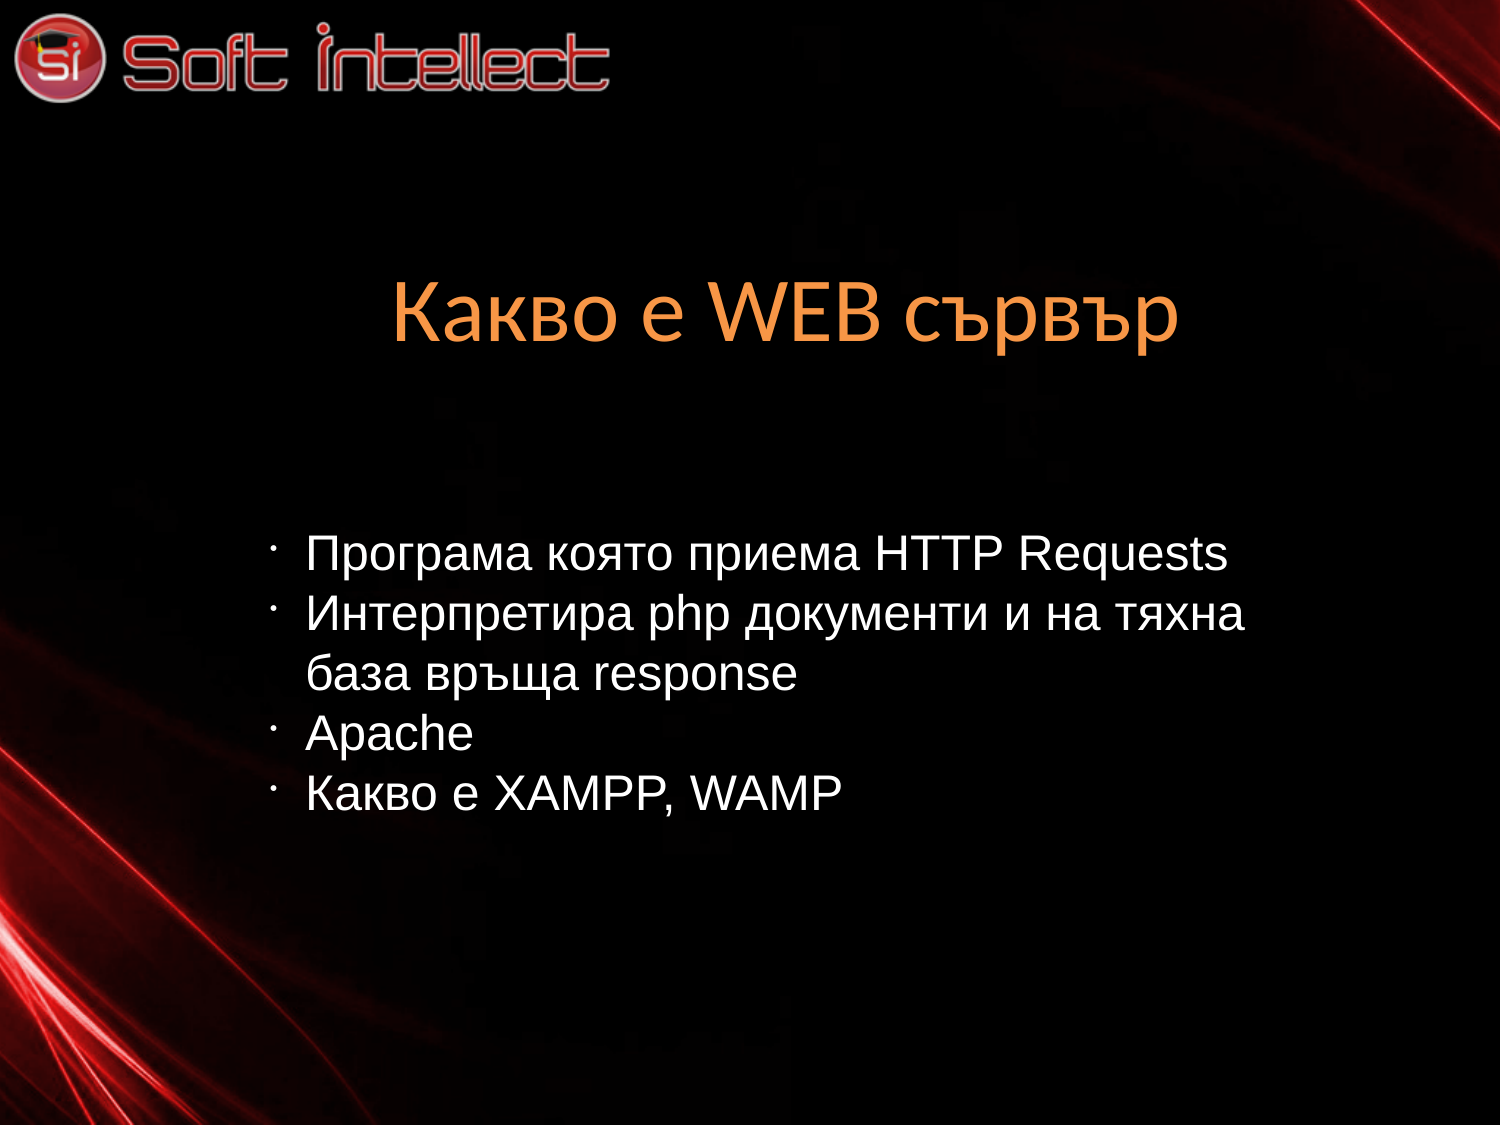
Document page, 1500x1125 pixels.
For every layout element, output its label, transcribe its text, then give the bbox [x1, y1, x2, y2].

text_box Програма която приема HTTP Requests Интерпретира php документи и на тяхна база връща response Apache Какво е XAMPP, WAMP [255, 513, 1305, 1125]
text_box Какво е WEB сървър [149, 184, 1424, 426]
picture [0, 0, 1500, 1125]
